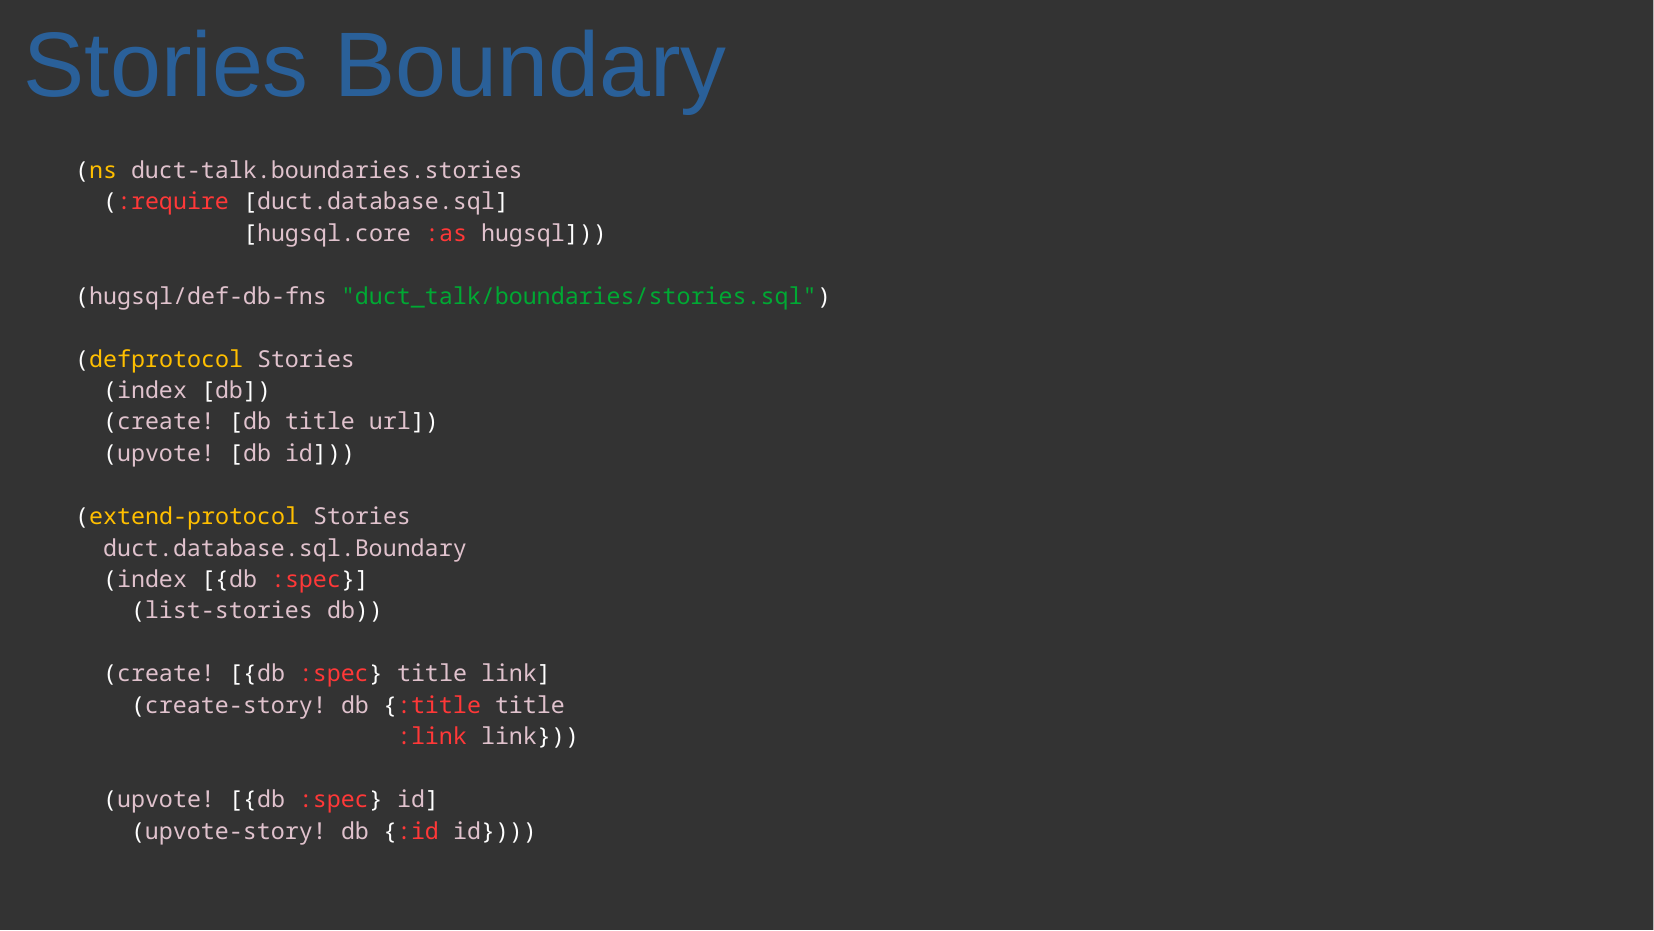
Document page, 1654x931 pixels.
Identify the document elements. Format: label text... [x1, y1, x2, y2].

list (ns duct-talk.boundaries.stories (:require [duct.database.sql] [hugsql.core :as hugsql])) (hugsql/def-db-fns "duct_talk/boundaries/stories.sql") (defprotocol Stories (index [db]) (create! [db title url]) (upvote! [db id])) (extend-protocol Stories duct.database.sql.Boundary (index [{db :spec}] (list-stories db)) (create! [{db :spec} title link] (create-story! db {:title title :link link})) (upvote! [{db :spec} id] (upvote-story! db {:id id}))) [75, 153, 1564, 851]
title Stories Boundary [23, 11, 1589, 119]
